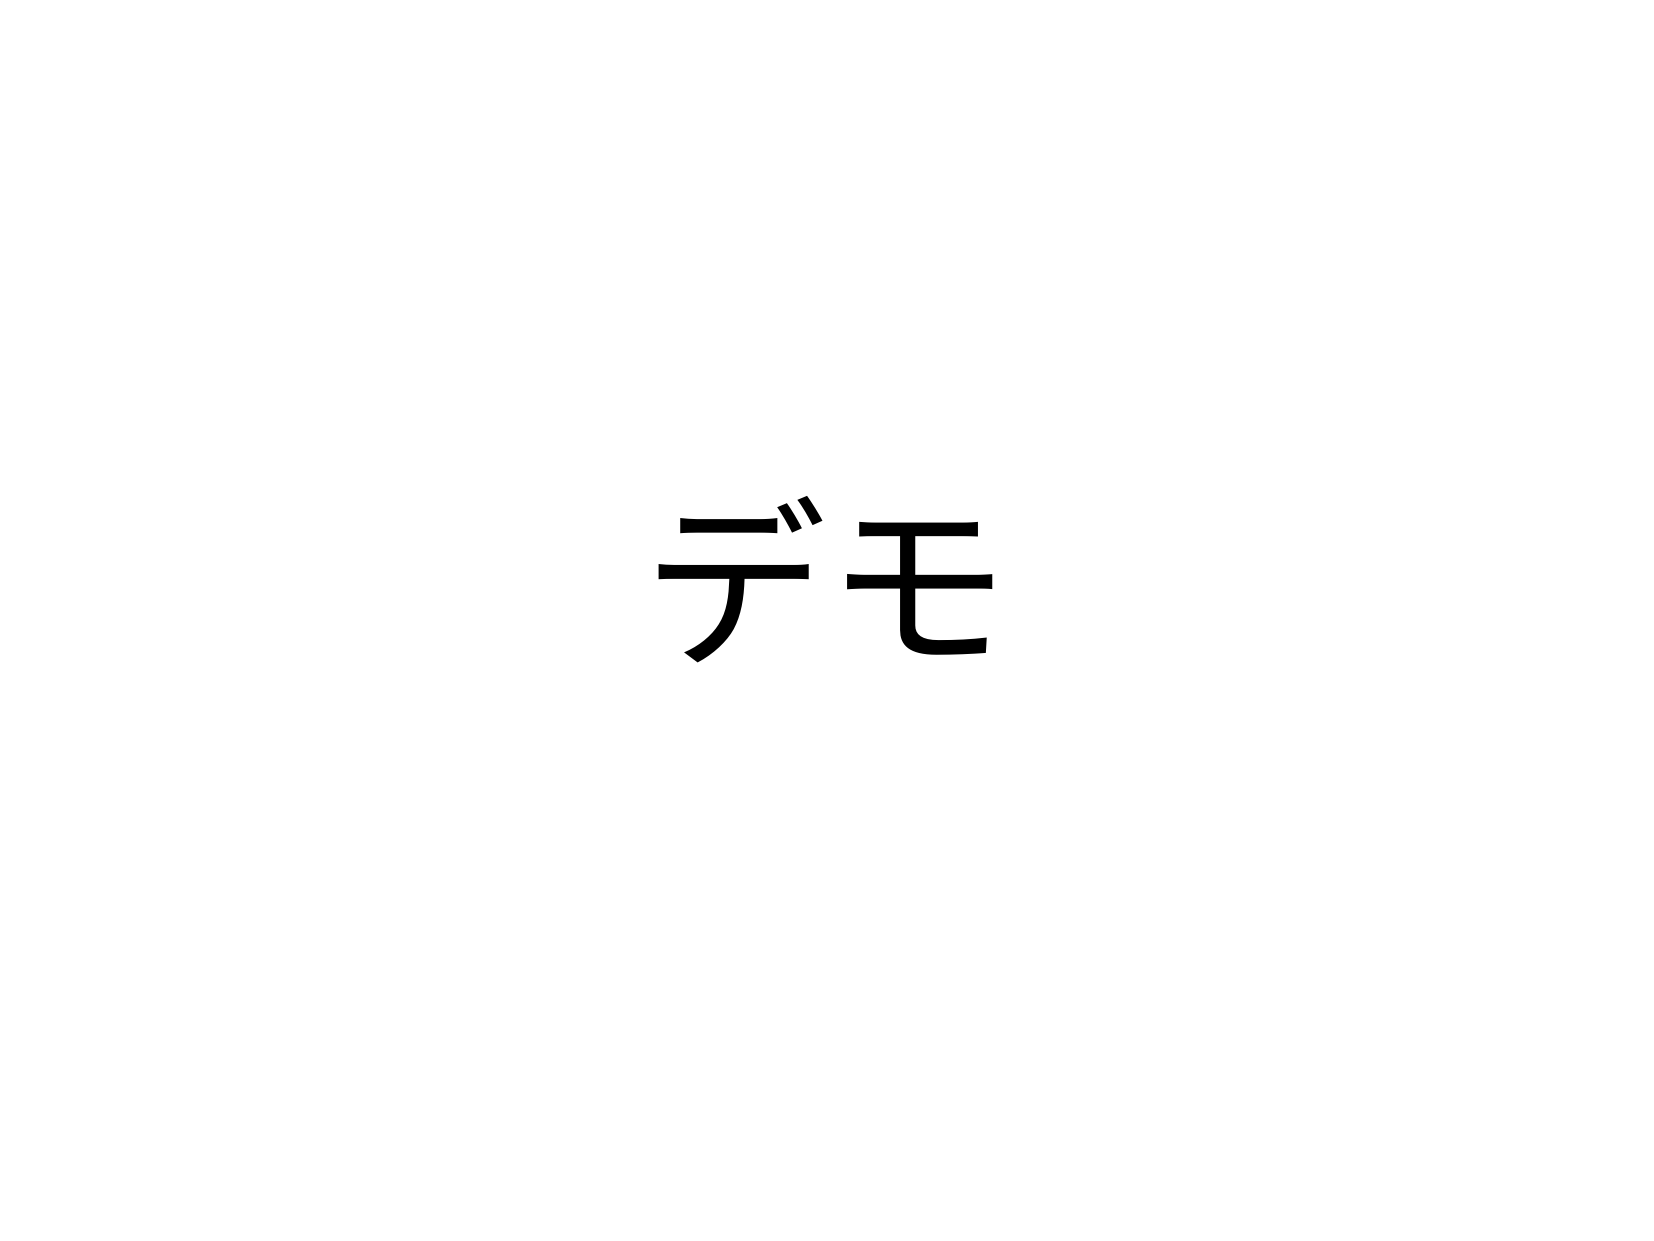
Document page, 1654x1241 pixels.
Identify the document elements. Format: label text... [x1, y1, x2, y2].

subtitle デモ [82, 56, 1571, 1102]
